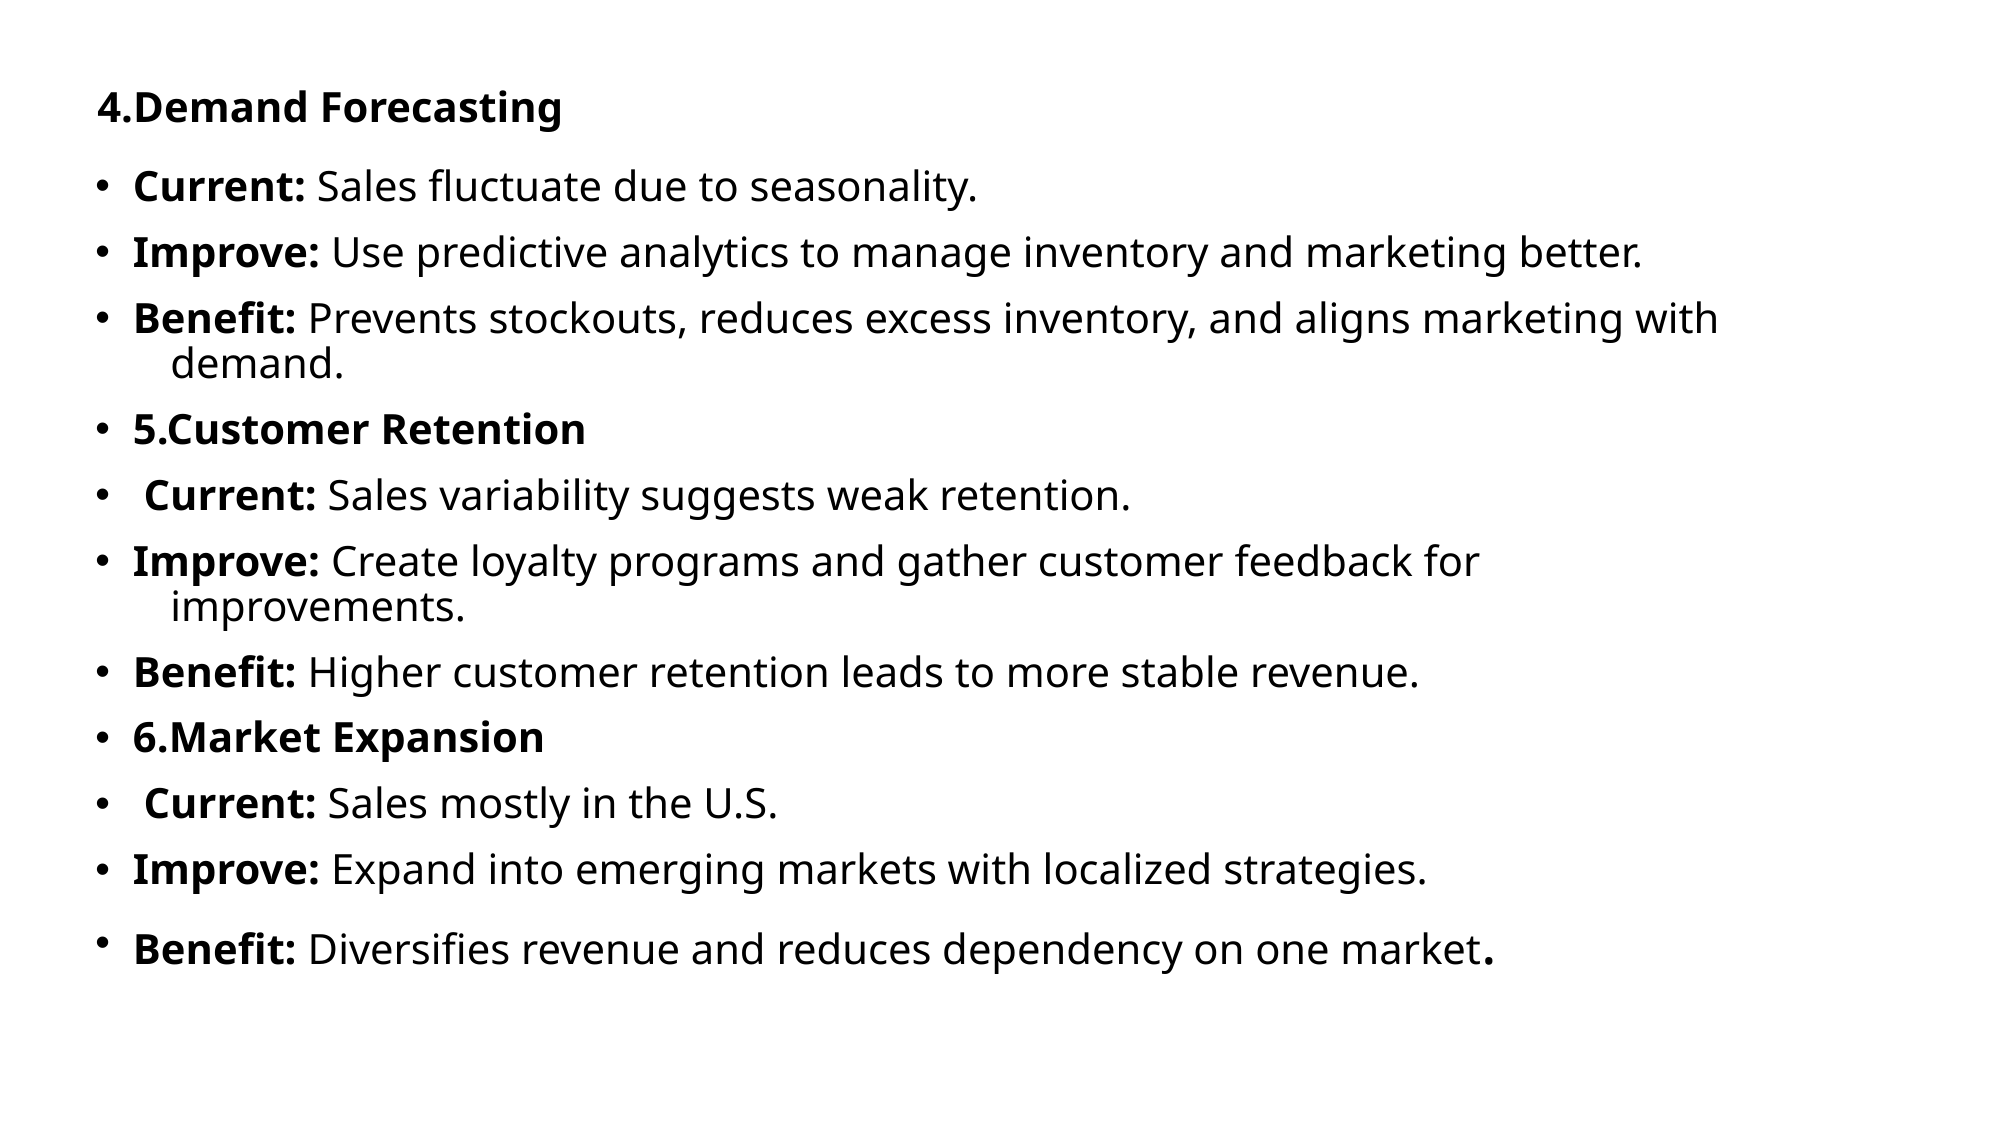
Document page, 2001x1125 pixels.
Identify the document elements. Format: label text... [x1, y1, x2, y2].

list Current: Sales fluctuate due to seasonality. Improve: Use predictive analytics to manage inventory and marketing better. Benefit: Prevents stockouts, reduces excess inventory, and aligns marketing with demand. 5.Customer Retention Current: Sales variability suggests weak retention. Improve: Create loyalty programs and gather customer feedback for improvements. Benefit: Higher customer retention leads to more stable revenue. 6.Market Expansion Current: Sales mostly in the U.S. Improve: Expand into emerging markets with localized strategies. Benefit: Diversifies revenue and reduces dependency on one market. [80, 157, 1788, 1012]
title 4.Demand Forecasting [82, 59, 1863, 158]
